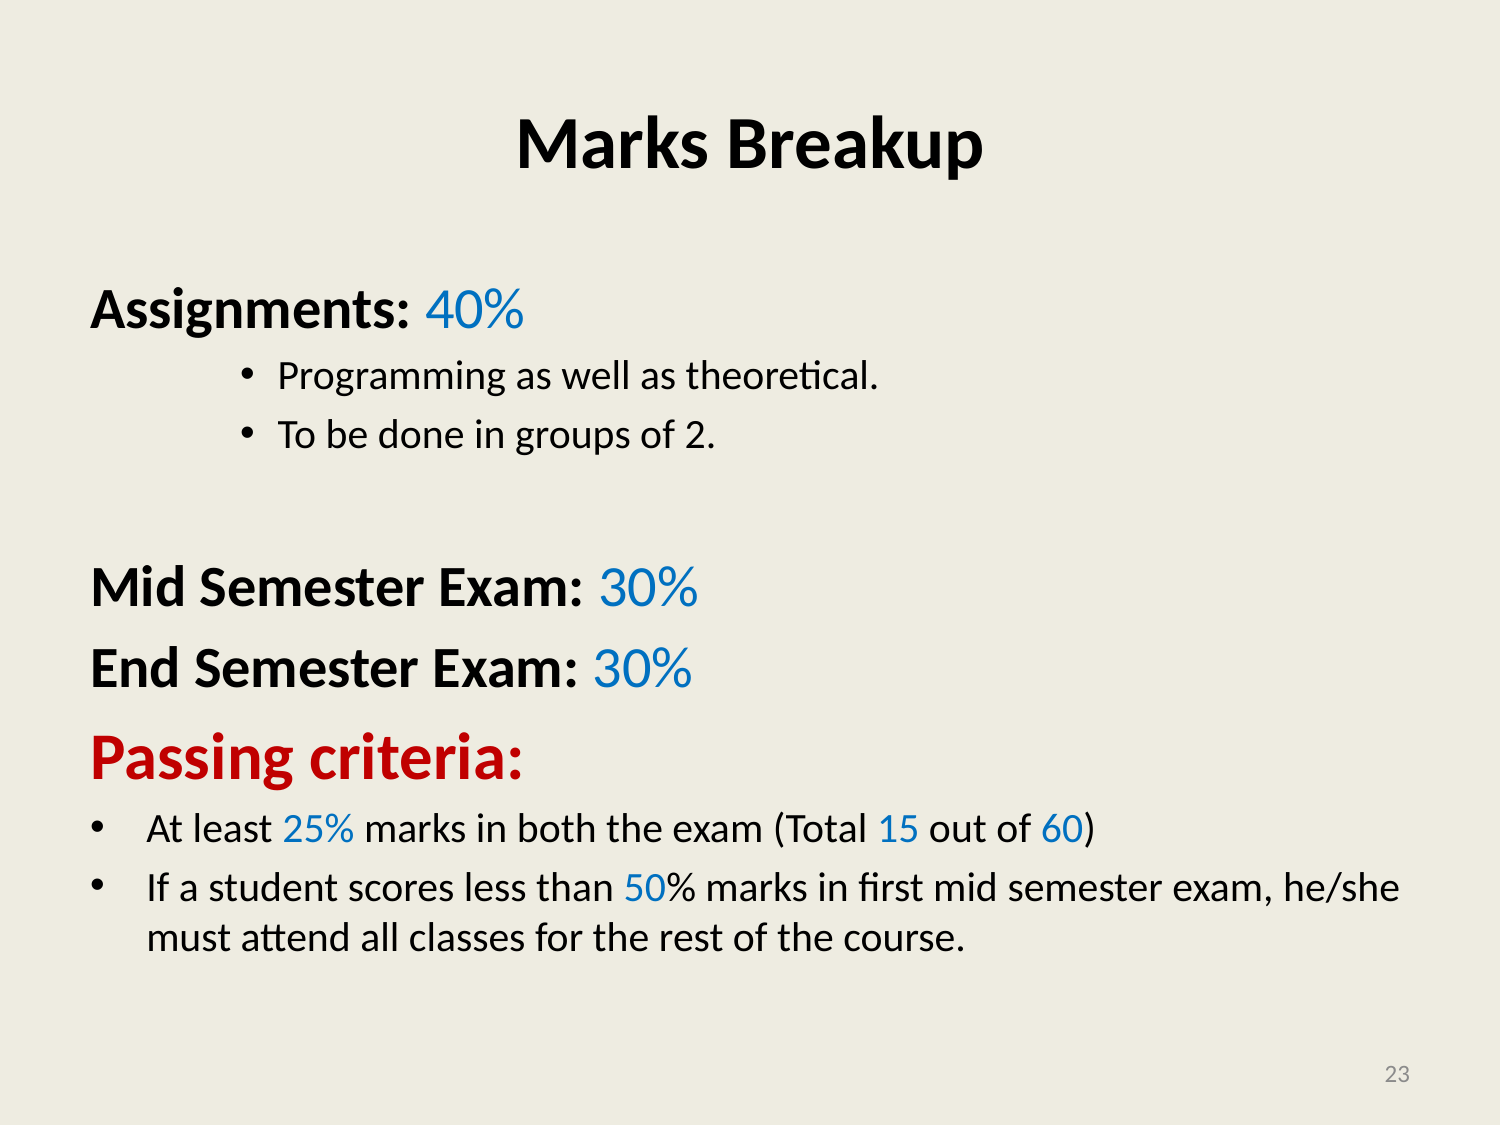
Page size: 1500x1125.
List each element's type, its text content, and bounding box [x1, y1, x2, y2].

title Marks Breakup [75, 45, 1425, 233]
slide_number <number> [1074, 1042, 1425, 1103]
list Assignments: 40% Programming as well as theoretical. To be done in groups of 2. Mid Semester Exam: 30% End Semester Exam: 30% Passing criteria: At least 25% marks in both the exam (Total 15 out of 60) If a student scores less than 50% marks in first mid semester exam, he/she must attend all classes for the rest of the course. [75, 262, 1425, 1005]
